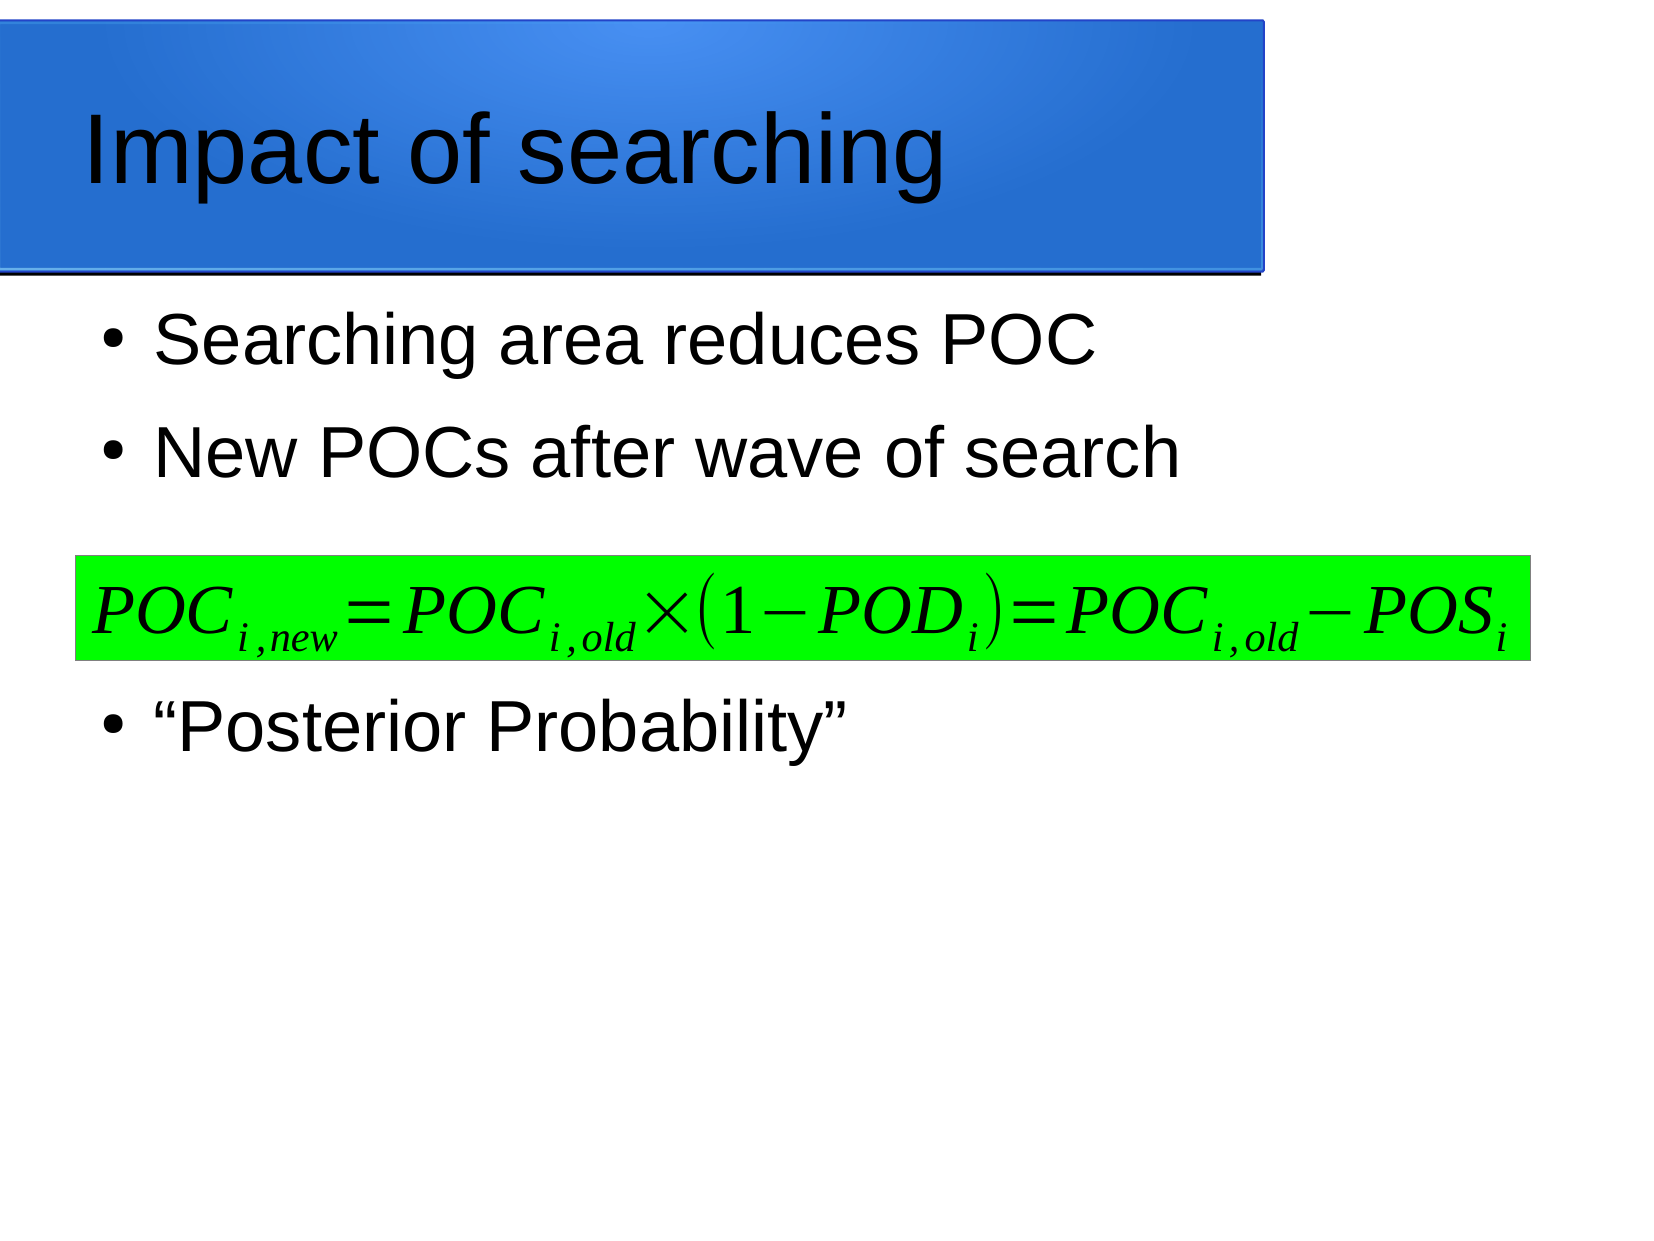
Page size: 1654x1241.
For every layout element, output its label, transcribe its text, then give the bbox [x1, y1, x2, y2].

list Searching area reduces POC New POCs after wave of search “Posterior Probability” [82, 299, 1571, 1019]
text_box [75, 555, 82, 661]
chart [82, 570, 1515, 660]
title Impact of searching [82, 47, 1235, 252]
